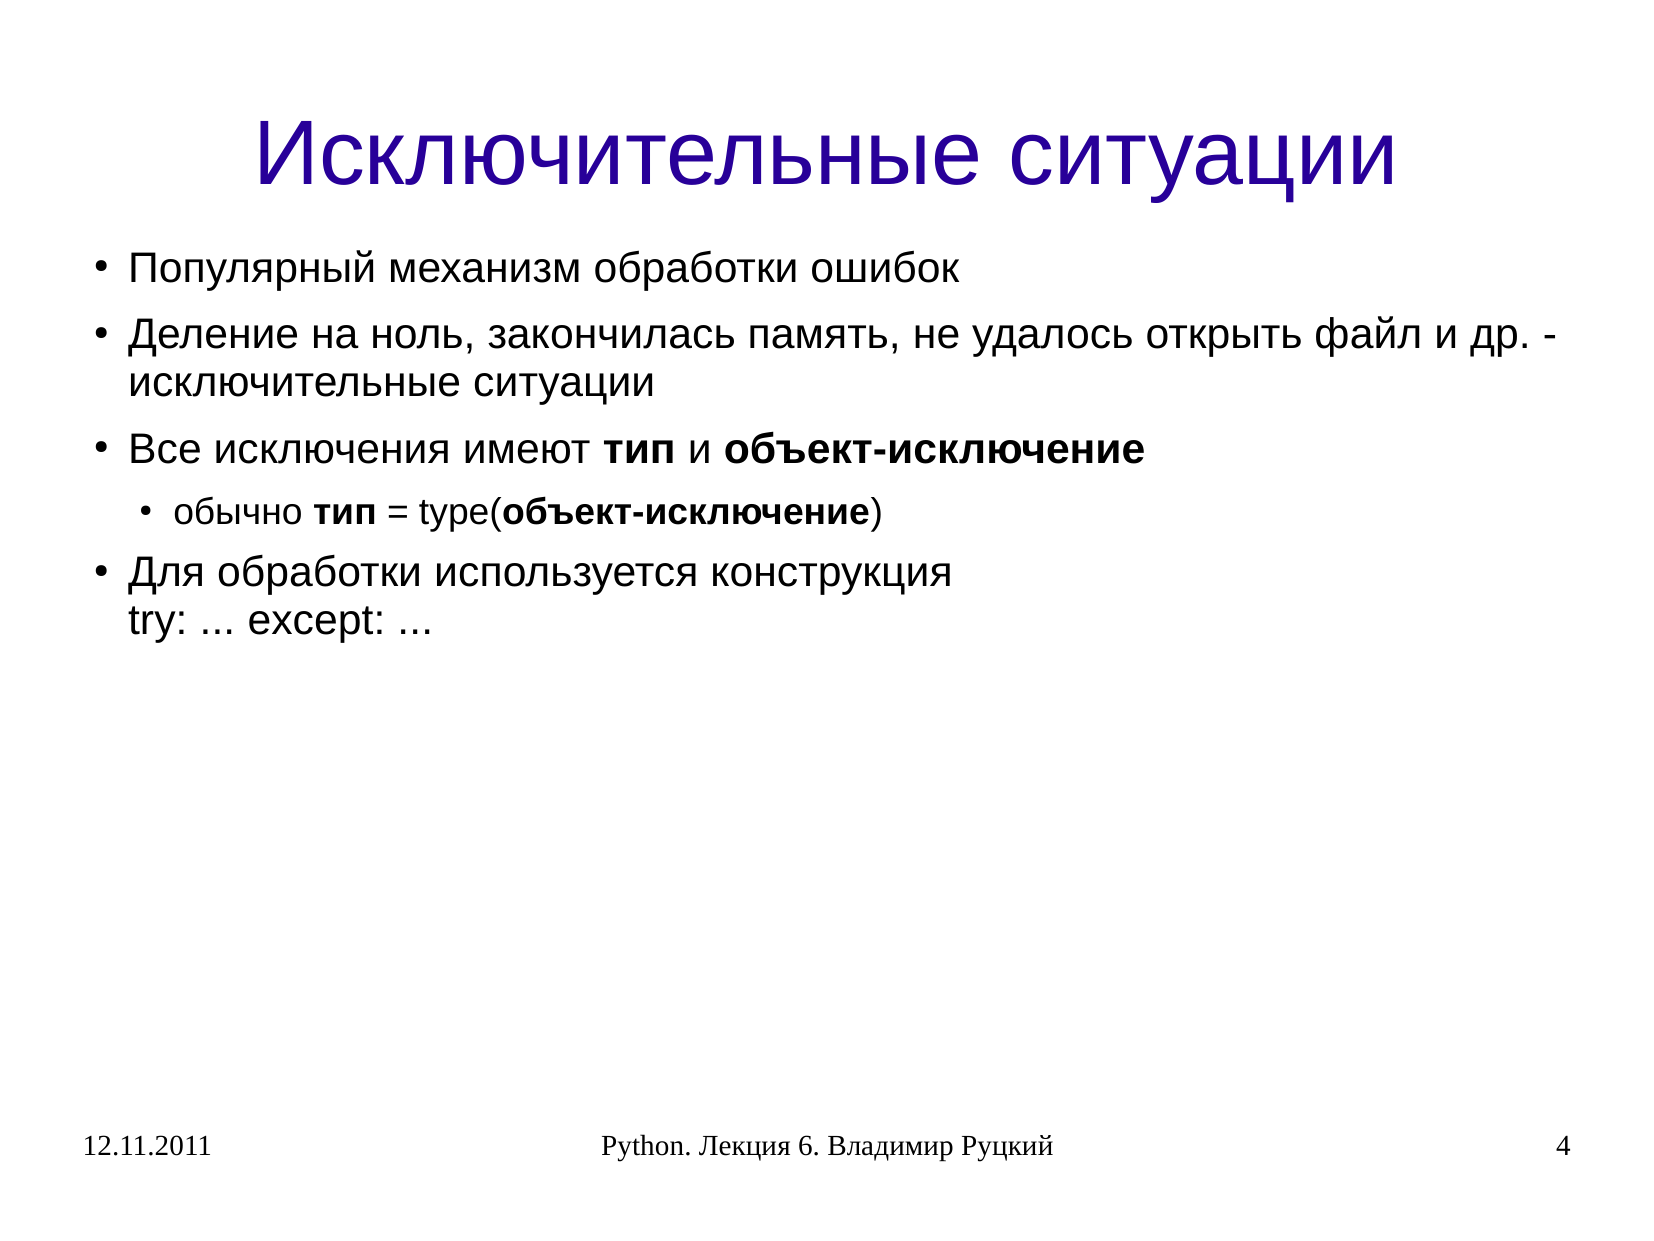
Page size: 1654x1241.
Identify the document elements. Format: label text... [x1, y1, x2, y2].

title Исключительные ситуации [82, 49, 1571, 243]
list Популярный механизм обработки ошибок Деление на ноль, закончилась память, не удалось открыть файл и др. - исключительные ситуации Все исключения имеют тип и объект-исключение обычно тип = type(объект-исключение) Для обработки используется конструкция try: ... except: ... [82, 243, 1571, 646]
